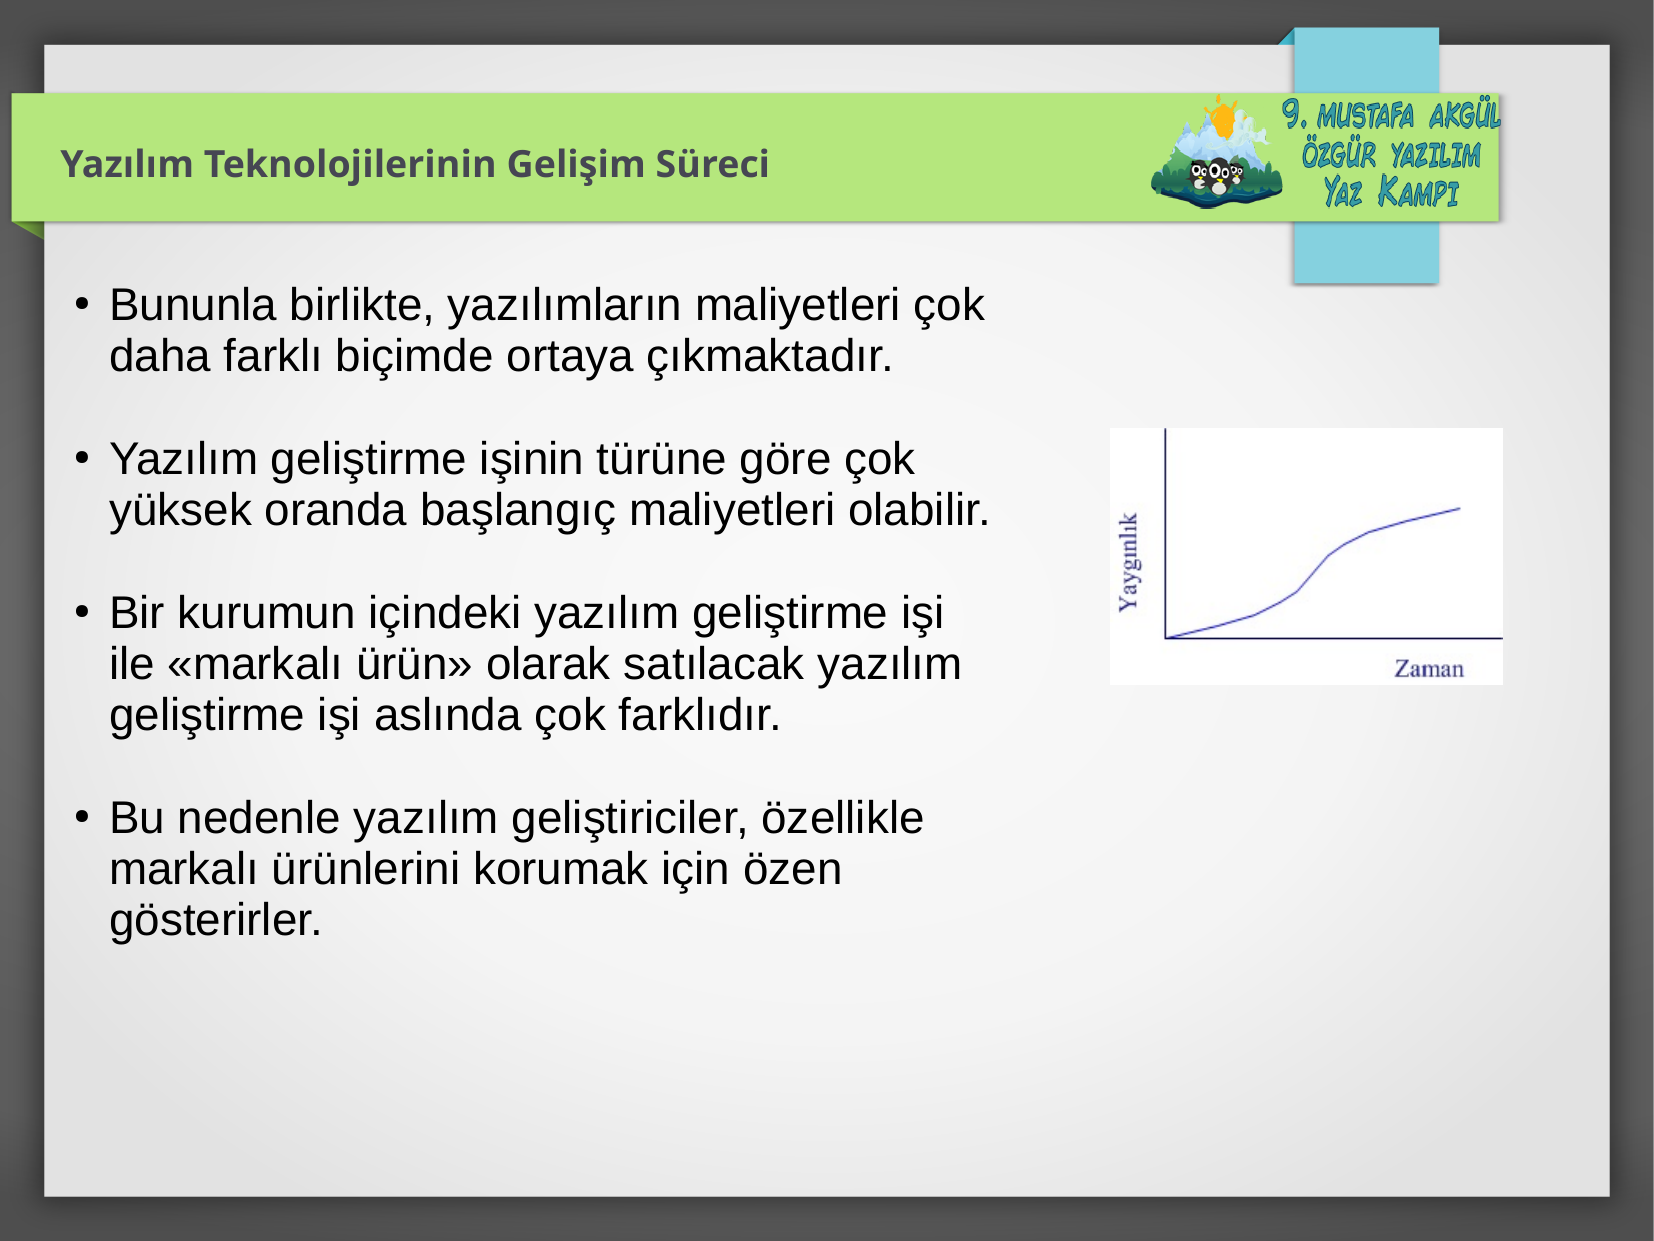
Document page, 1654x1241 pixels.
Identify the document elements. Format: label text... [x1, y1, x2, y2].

picture [0, 0, 1654, 1241]
text_box Bununla birlikte, yazılımların maliyetleri çok daha farklı biçimde ortaya çıkmaktadır. Yazılım geliştirme işinin türüne göre çok yüksek oranda başlangıç maliyetleri olabilir. Bir kurumun içindeki yazılım geliştirme işi ile «markalı ürün» olarak satılacak yazılım geliştirme işi aslında çok farklıdır. Bu nedenle yazılım geliştiriciler, özellikle markalı ürünlerini korumak için özen gösterirler. [59, 271, 1016, 953]
text_box Yazılım Teknolojilerinin Gelişim Süreci [45, 129, 875, 205]
